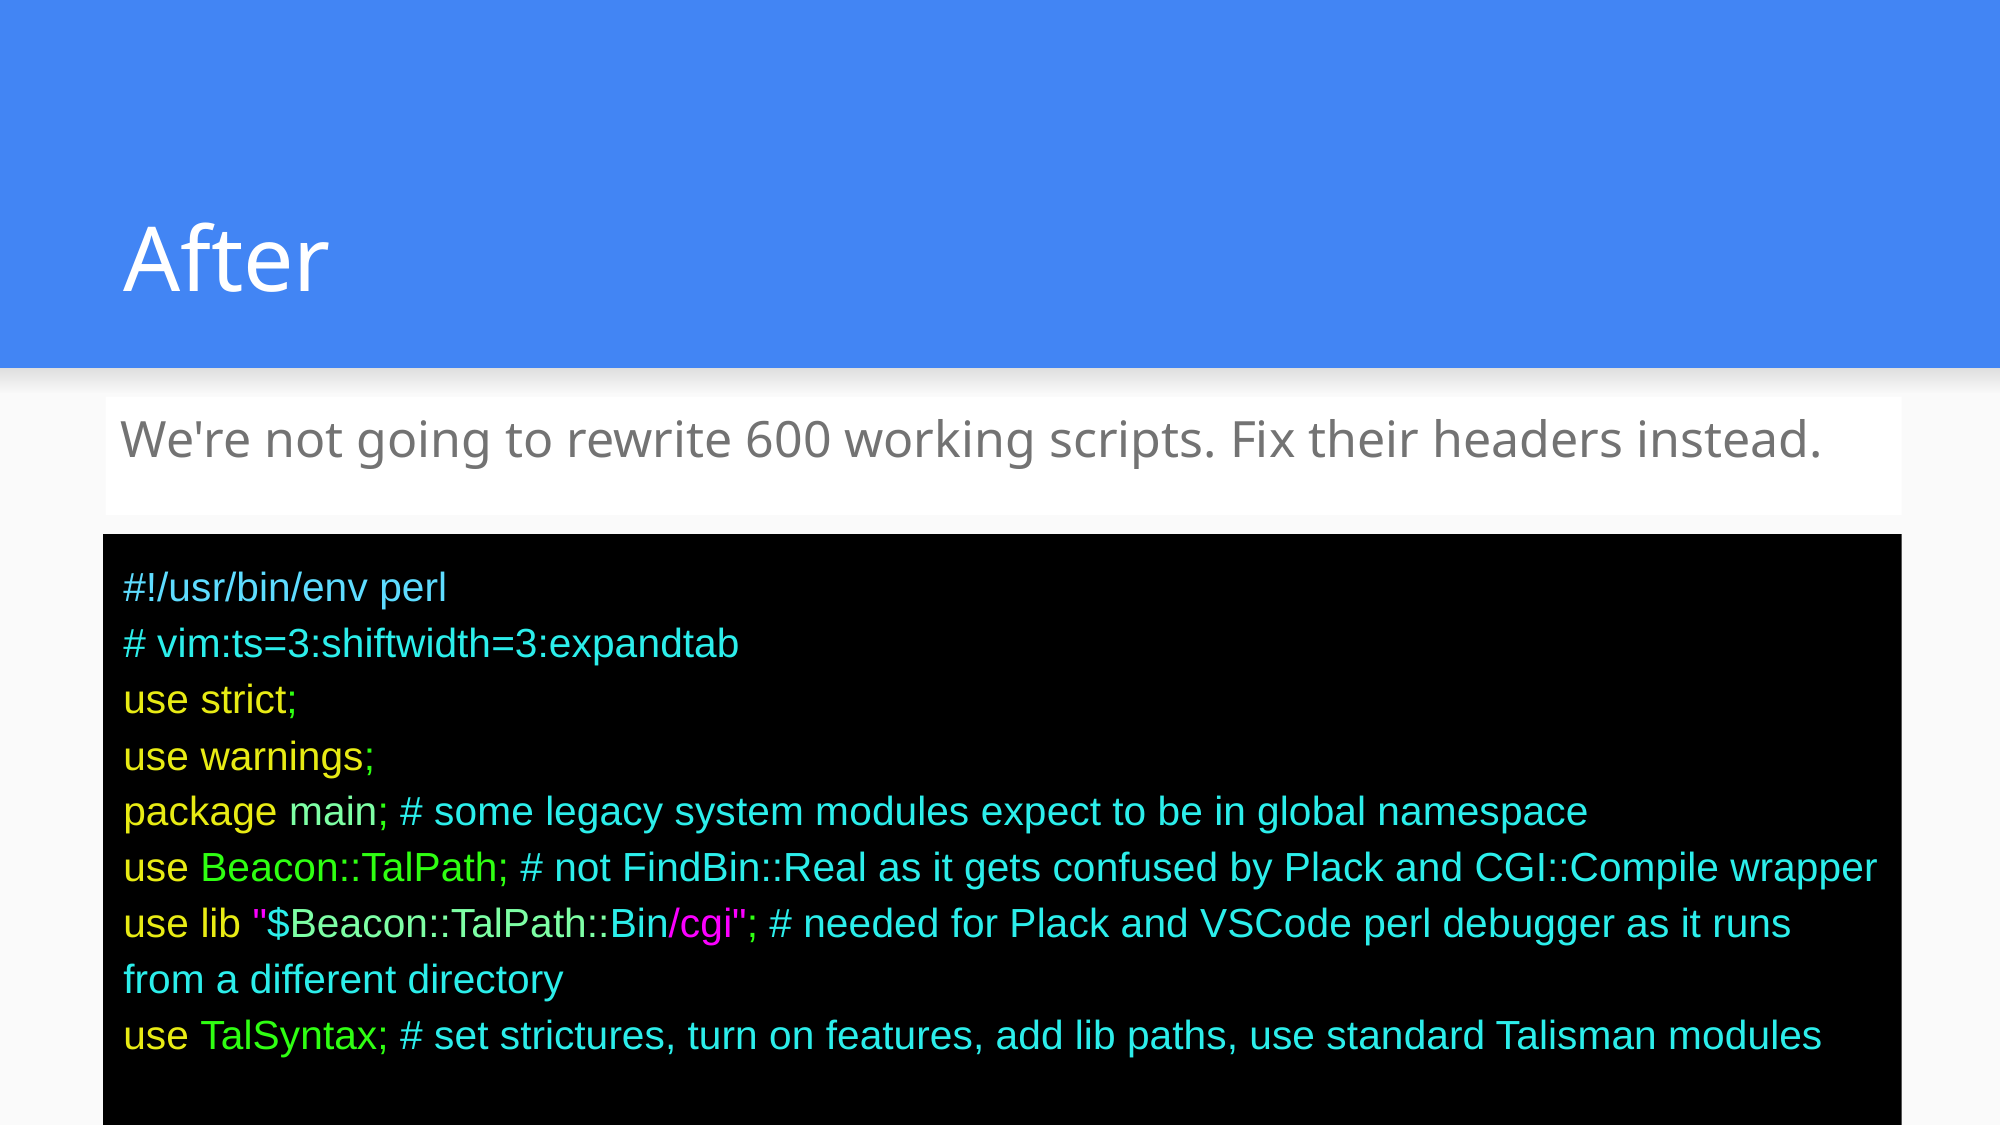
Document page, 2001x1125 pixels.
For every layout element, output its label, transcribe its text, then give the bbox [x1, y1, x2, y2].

list #!/usr/bin/env perl # vim:ts=3:shiftwidth=3:expandtab use strict; use warnings; package main; # some legacy system modules expect to be in global namespace use Beacon::TalPath; # not FindBin::Real as it gets confused by Plack and CGI::Compile wrapper use lib "$Beacon::TalPath::Bin/cgi"; # needed for Plack and VSCode perl debugger as it runs from a different directory use TalSyntax; # set strictures, turn on features, add lib paths, use standard Talisman modules [103, 534, 1902, 1125]
title After [103, 161, 1902, 330]
text_box We're not going to rewrite 600 working scripts. Fix their headers instead. [105, 396, 1902, 515]
